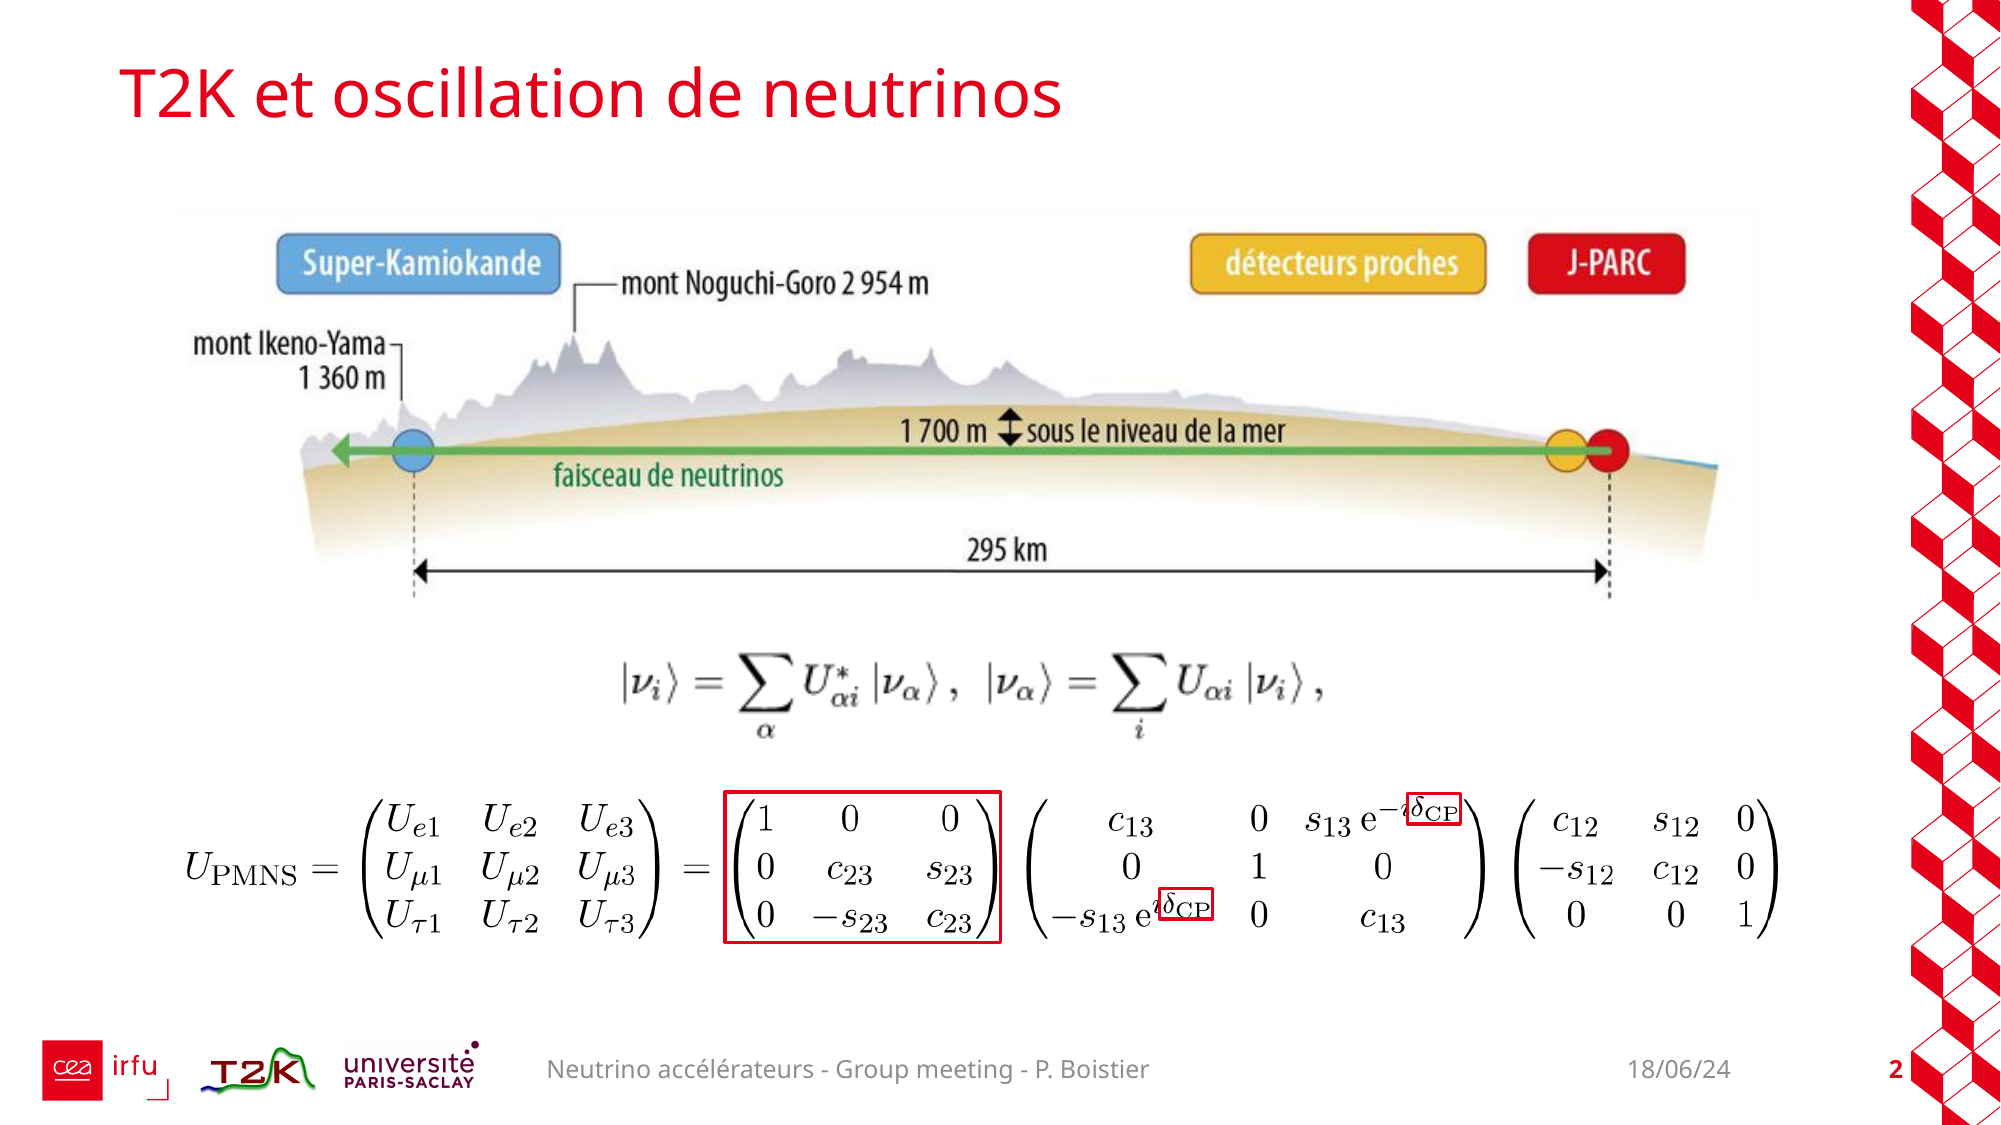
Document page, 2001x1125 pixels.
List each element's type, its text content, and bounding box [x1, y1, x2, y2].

picture [177, 206, 1760, 601]
picture [165, 785, 1790, 946]
picture [344, 1040, 479, 1089]
picture [620, 649, 960, 748]
title T2K et oscillation de neutrinos [119, 52, 1881, 196]
picture [985, 649, 1325, 748]
picture [196, 1040, 318, 1101]
